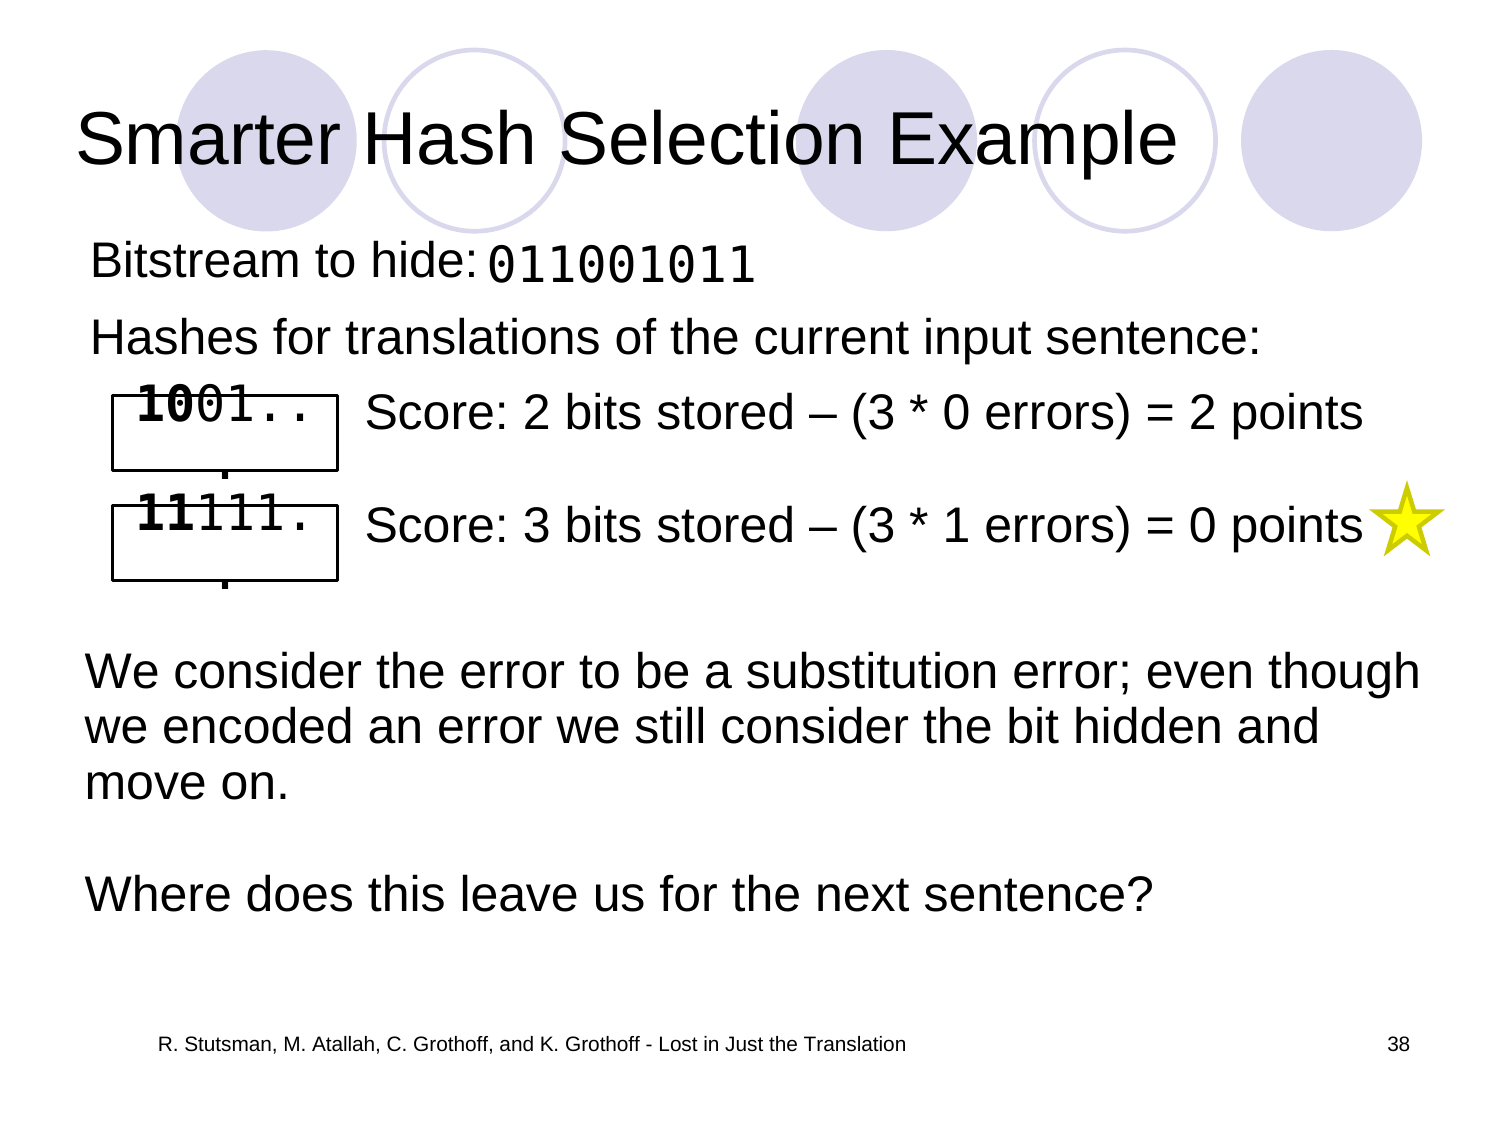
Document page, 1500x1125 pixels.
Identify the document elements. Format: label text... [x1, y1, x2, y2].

text_box Score: 2 bits stored – (3 * 0 errors) = 2 points [349, 377, 1380, 454]
text_box 11111.. [112, 505, 338, 581]
text_box [1375, 487, 1439, 551]
text_box 1001... [175, 395, 185, 416]
text_box 1001... [112, 395, 338, 471]
text_box 011001011 [471, 229, 772, 302]
title Smarter Hash Selection Example [75, 45, 1426, 233]
text_box 1001... [203, 395, 217, 418]
text_box Score: 3 bits stored – (3 * 1 errors) = 0 points [349, 489, 1380, 567]
text_box We consider the error to be a substitution error; even though we encoded an error we still consider the bit hidden and move on. Where does this leave us for the next sentence? [69, 635, 1437, 961]
text_box Hashes for translations of the current input sentence: [75, 302, 1278, 379]
text_box Bitstream to hide: [75, 224, 494, 302]
